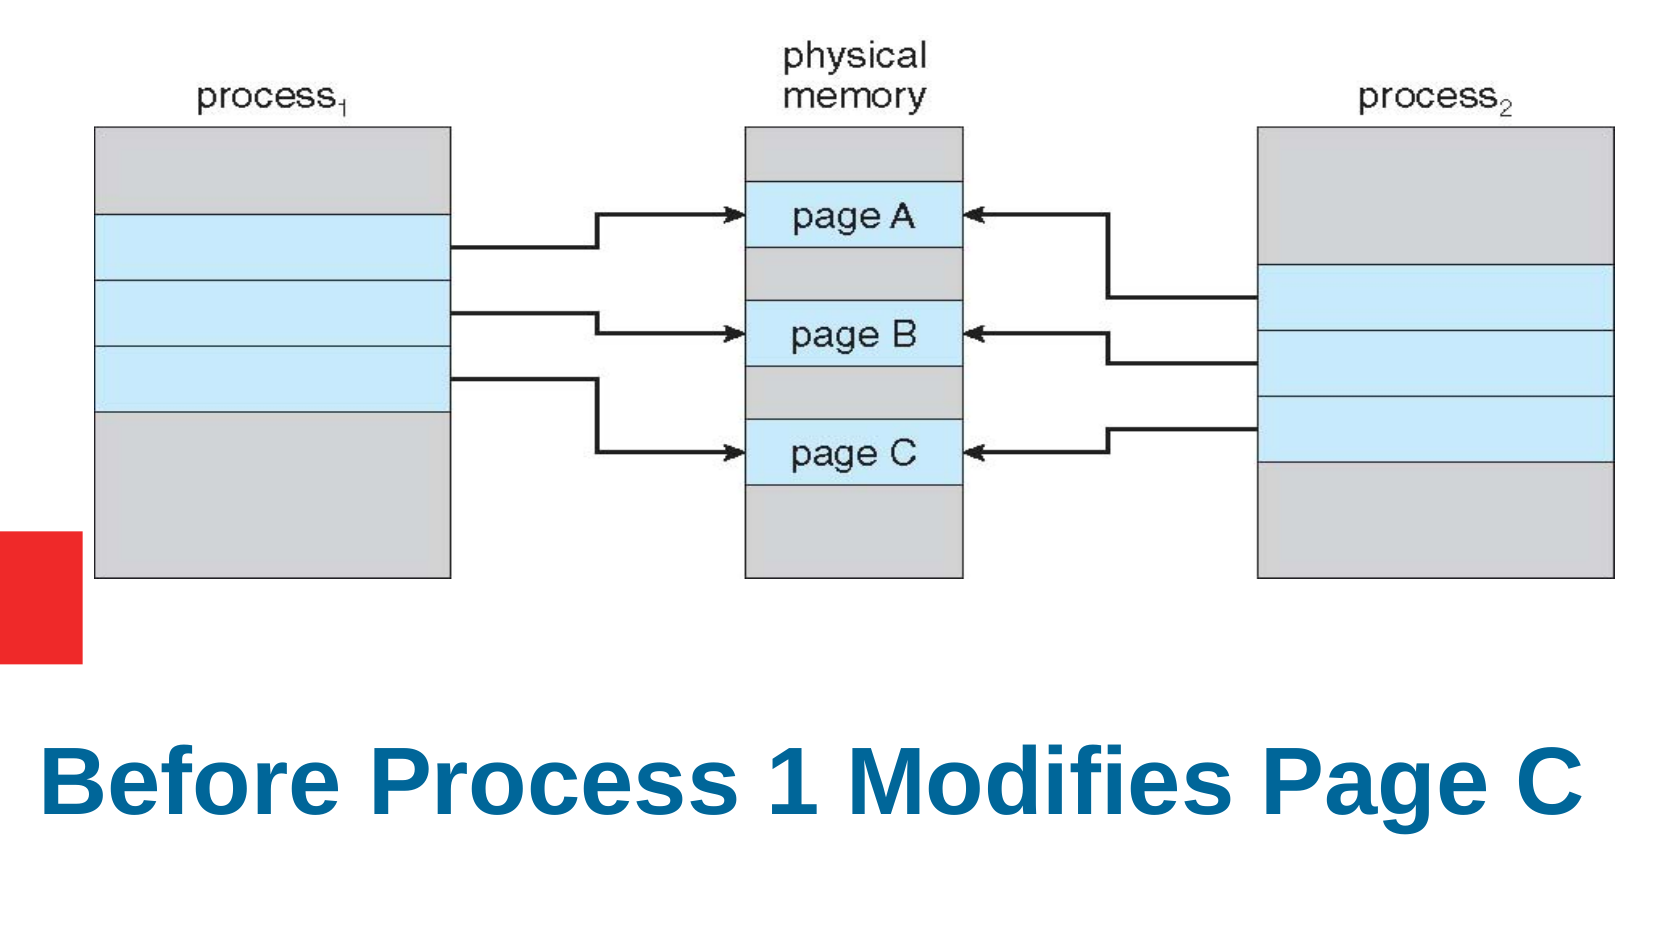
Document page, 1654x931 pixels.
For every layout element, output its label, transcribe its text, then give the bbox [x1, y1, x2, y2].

picture [94, 35, 1615, 579]
text_box Before Process 1 Modifies Page C [23, 720, 1602, 843]
